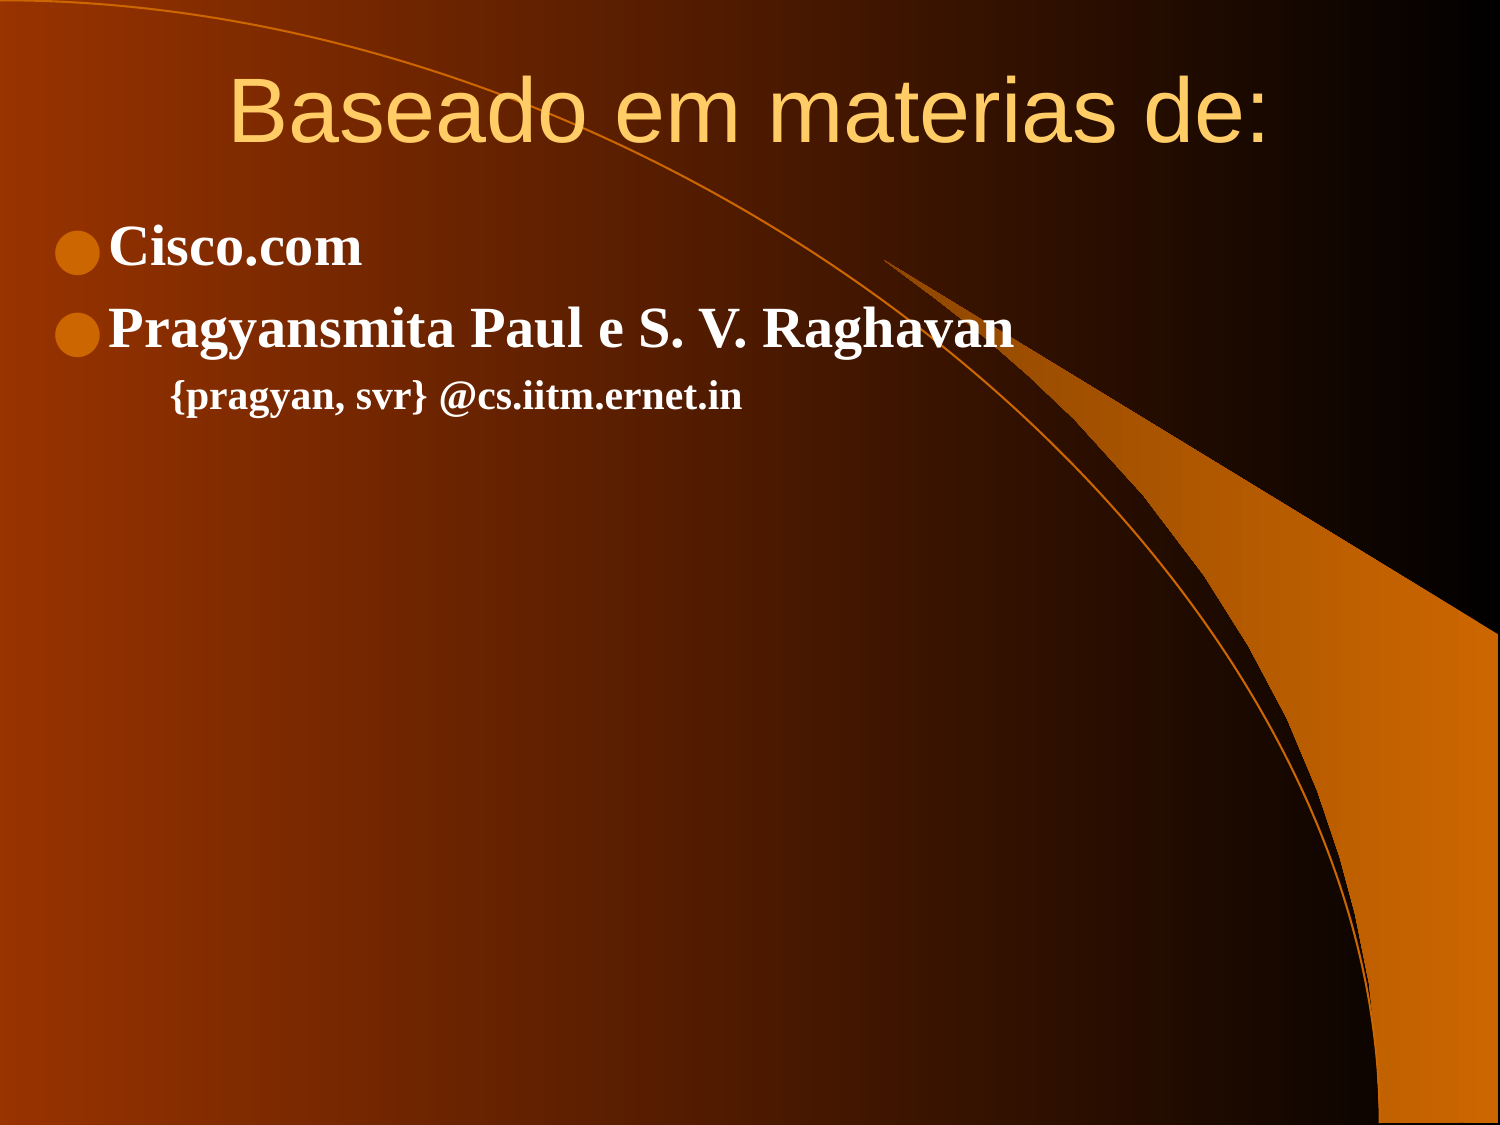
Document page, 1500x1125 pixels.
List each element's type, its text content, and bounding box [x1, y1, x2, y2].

title Baseado em materias de: [24, 24, 1475, 188]
list Cisco.com Pragyansmita Paul e S. V. Raghavan {pragyan, svr} @cs.iitm.ernet.in [37, 200, 1475, 1000]
